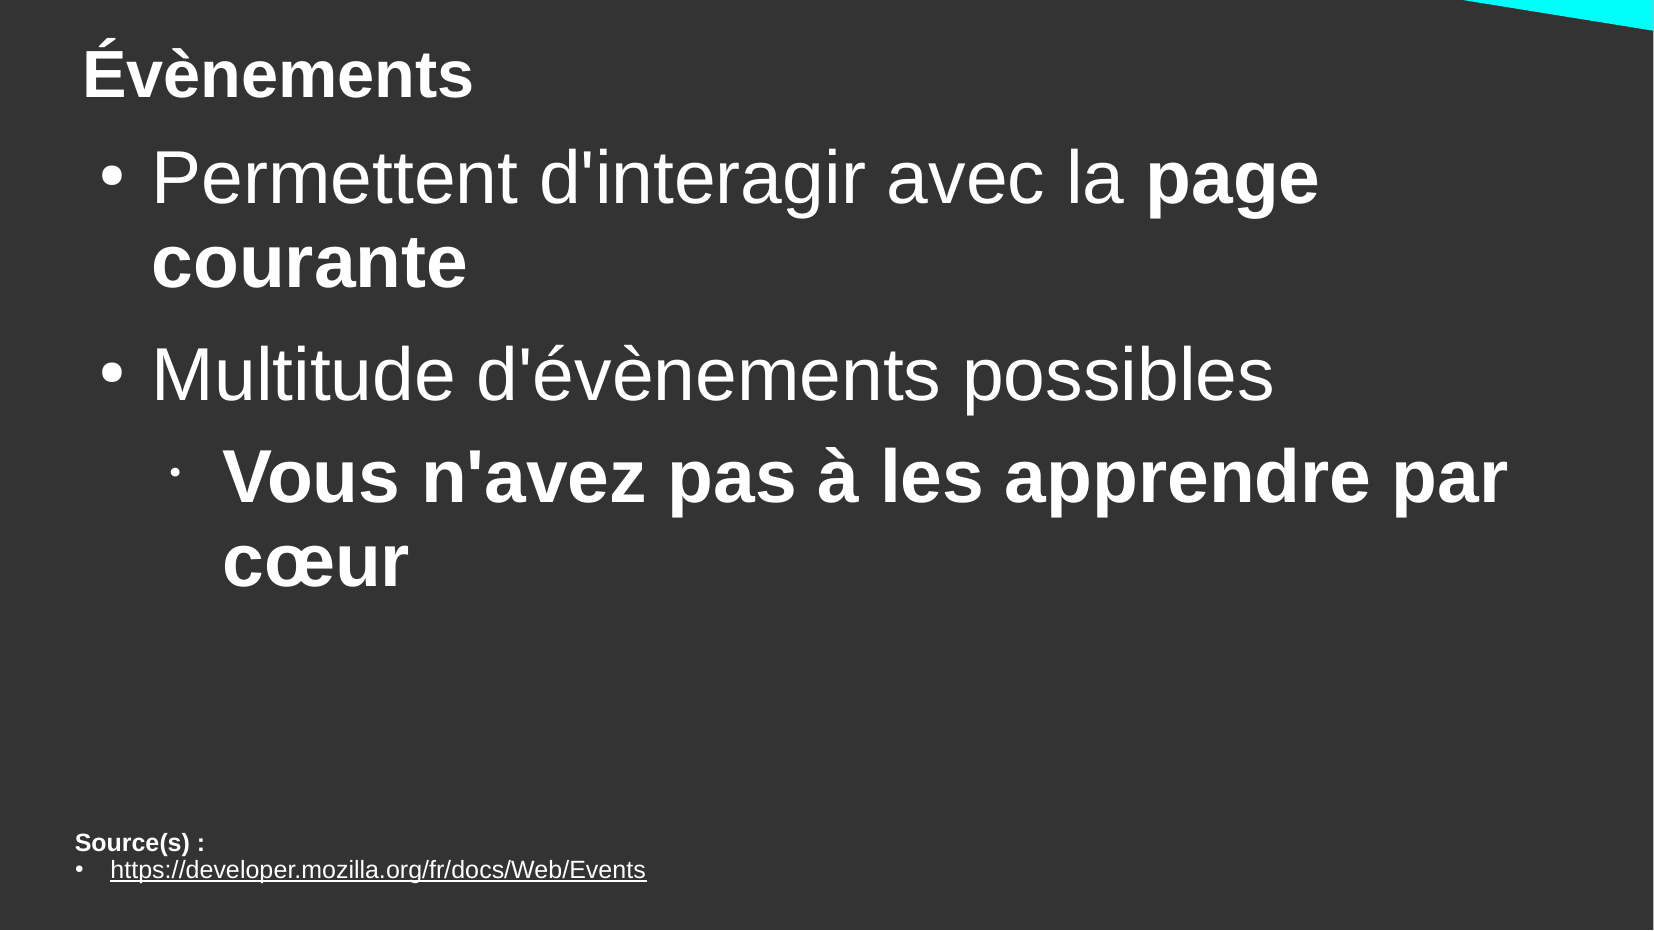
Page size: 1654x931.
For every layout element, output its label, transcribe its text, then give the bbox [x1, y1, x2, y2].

text_box [1462, 0, 1654, 31]
title Évènements [82, 37, 1571, 114]
list Permettent d'interagir avec la page courante Multitude d'évènements possibles Vous n'avez pas à les apprendre par cœur [80, 135, 1620, 780]
text_box Source(s) : https://developer.mozilla.org/fr/docs/Web/Events [60, 820, 1583, 892]
